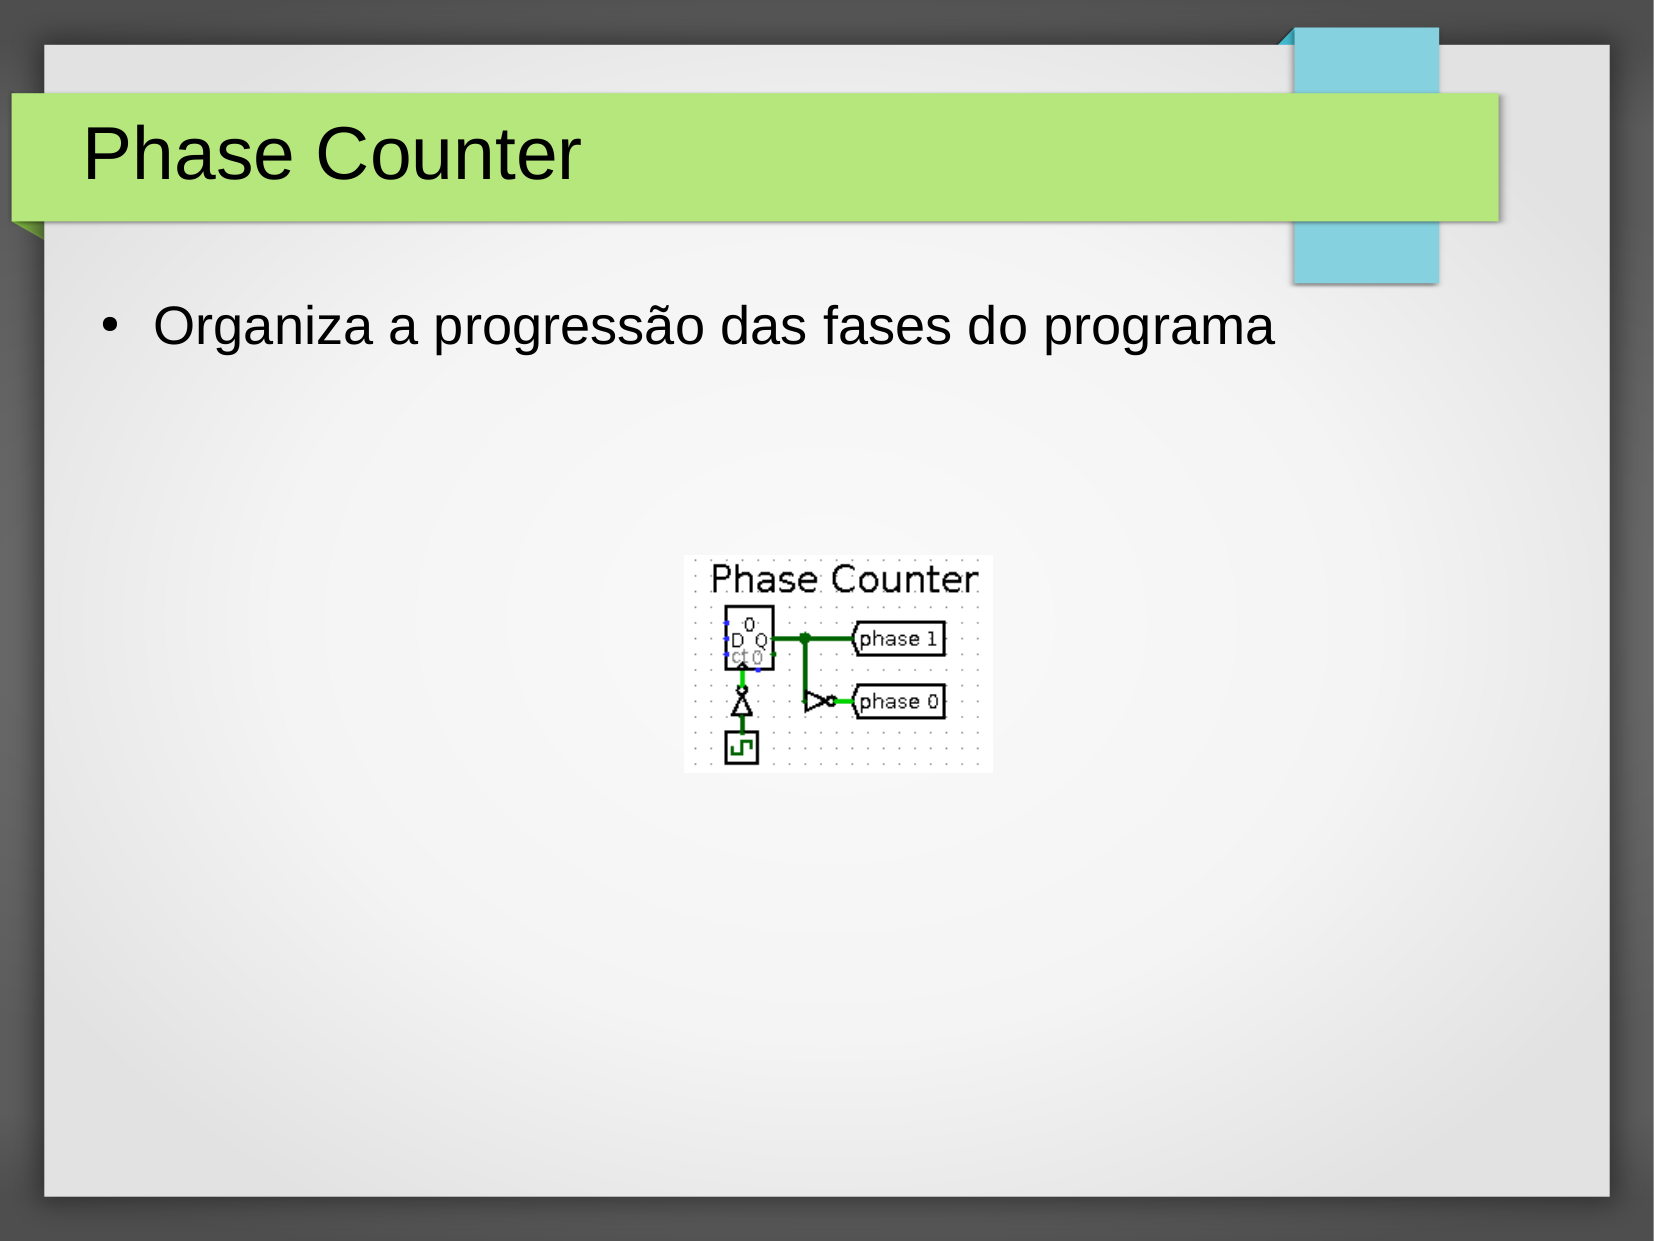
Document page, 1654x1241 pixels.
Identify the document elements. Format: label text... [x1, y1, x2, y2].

picture [0, 0, 1654, 1241]
title Phase Counter [82, 94, 1264, 213]
list Organiza a progressão das fases do programa [82, 295, 1571, 1015]
